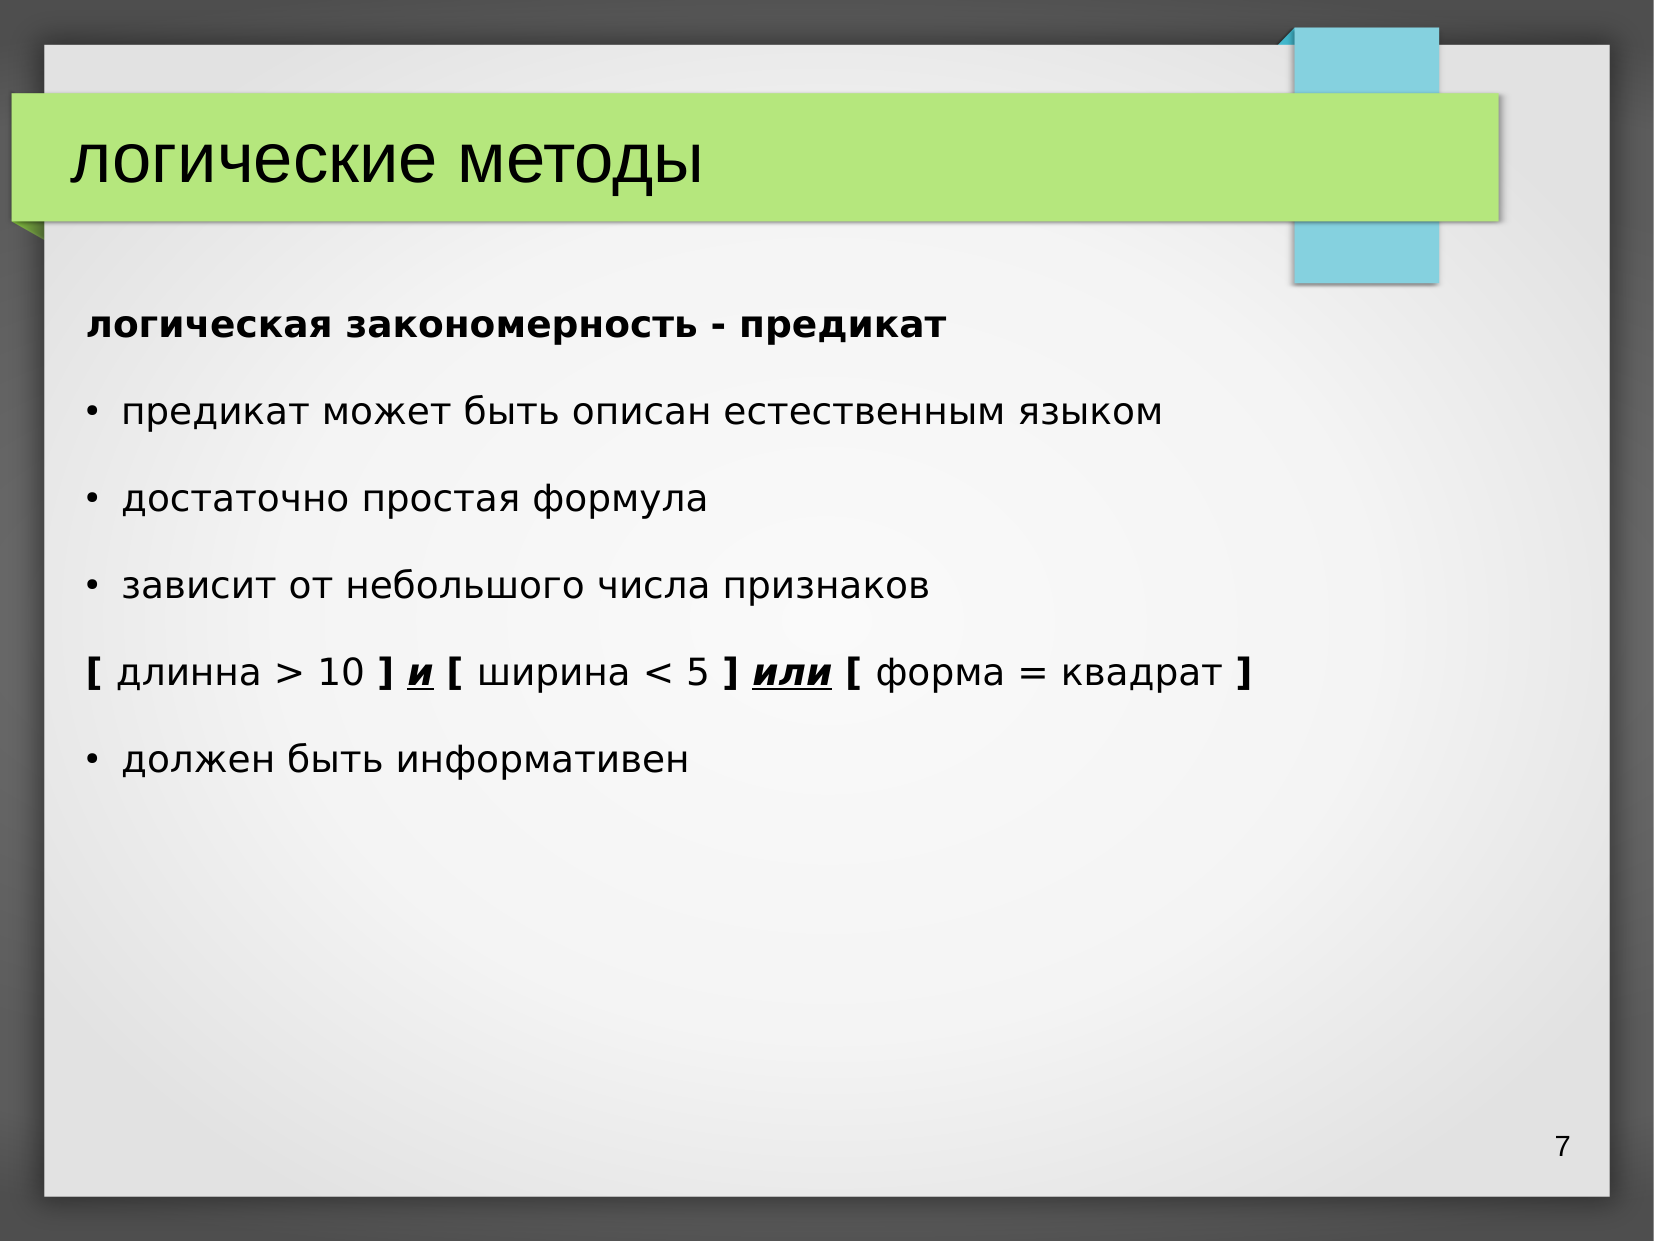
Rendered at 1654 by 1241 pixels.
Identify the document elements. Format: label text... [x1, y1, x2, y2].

title логические методы [70, 118, 1205, 199]
picture [0, 0, 1654, 1241]
text_box логическая закономерность - предикат предикат может быть описан естественным языком достаточно простая формула зависит от небольшого числа признаков [ длинна > 10 ] и [ ширина < 5 ] или [ форма = квадрат ] должен быть информативен [70, 295, 1382, 876]
